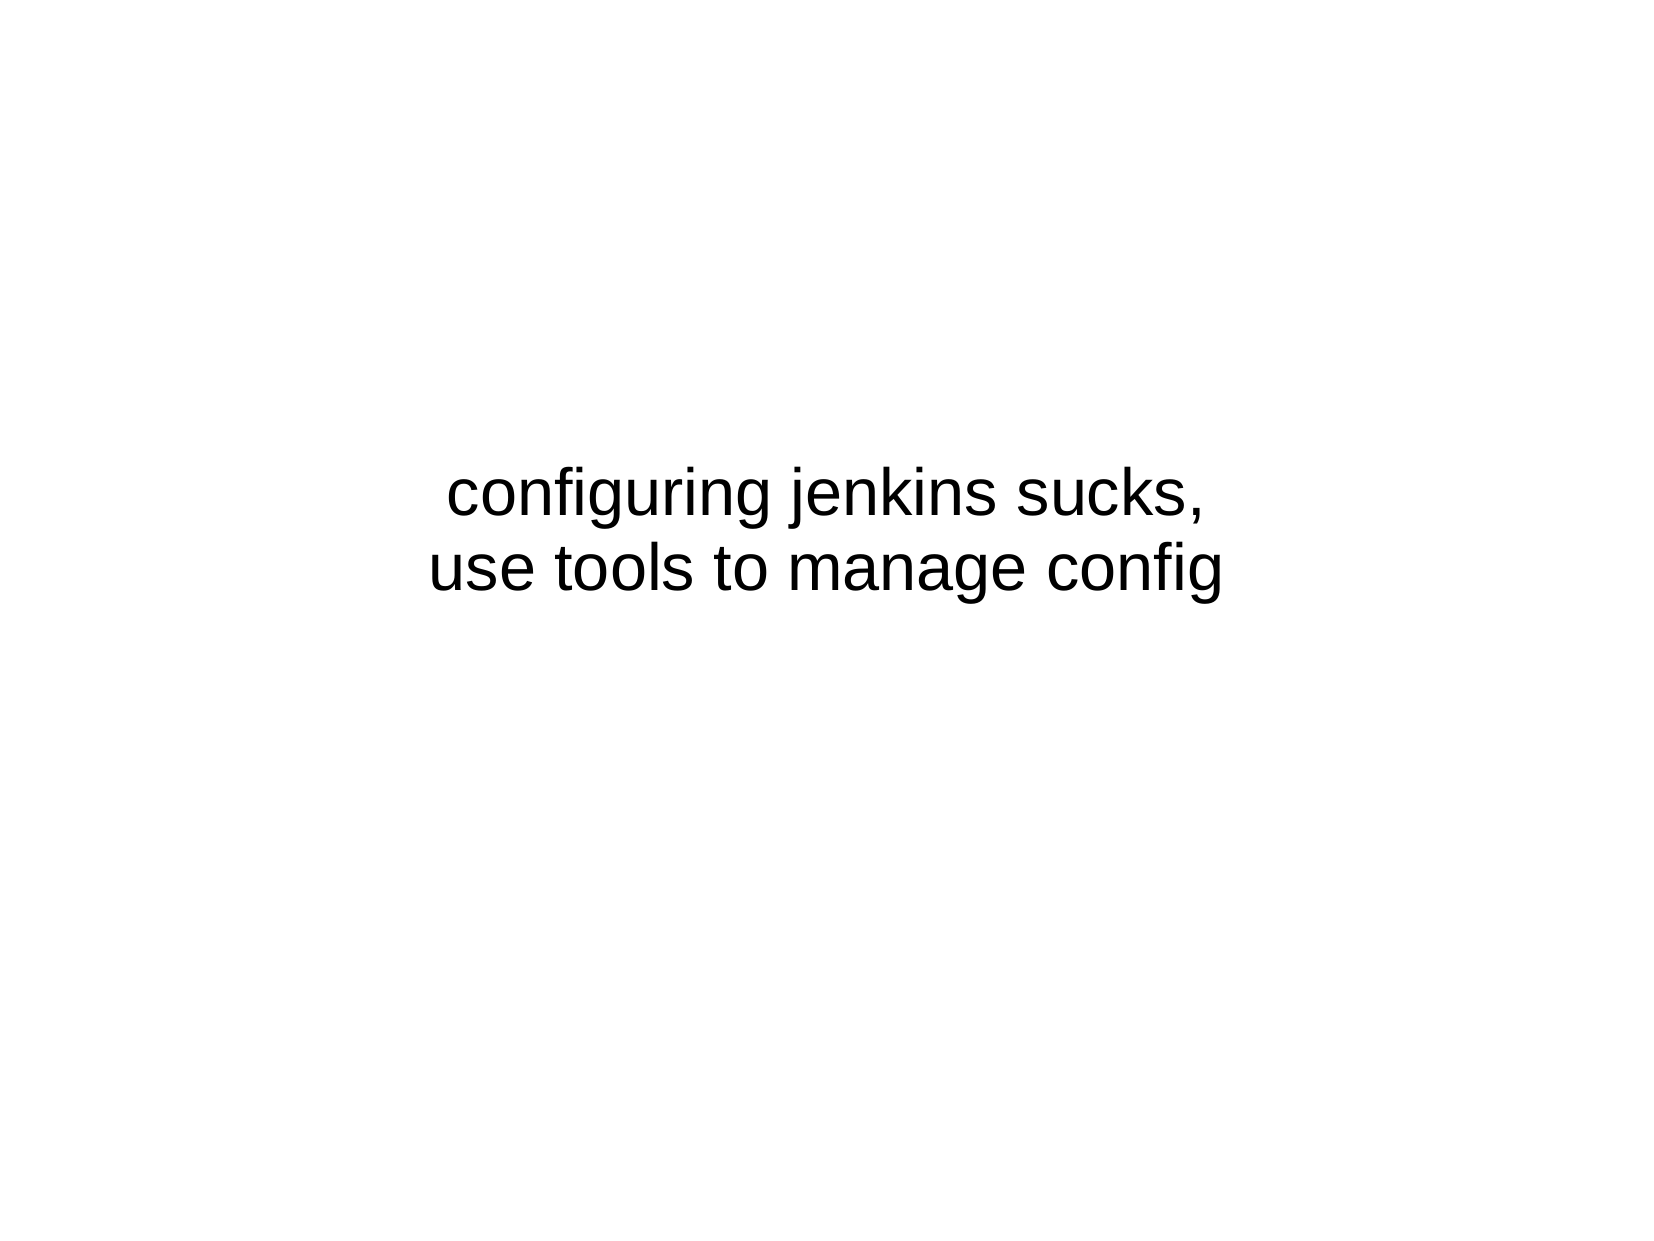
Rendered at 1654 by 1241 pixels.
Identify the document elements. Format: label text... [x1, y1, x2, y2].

subtitle configuring jenkins sucks, use tools to manage config [82, 49, 1571, 1010]
